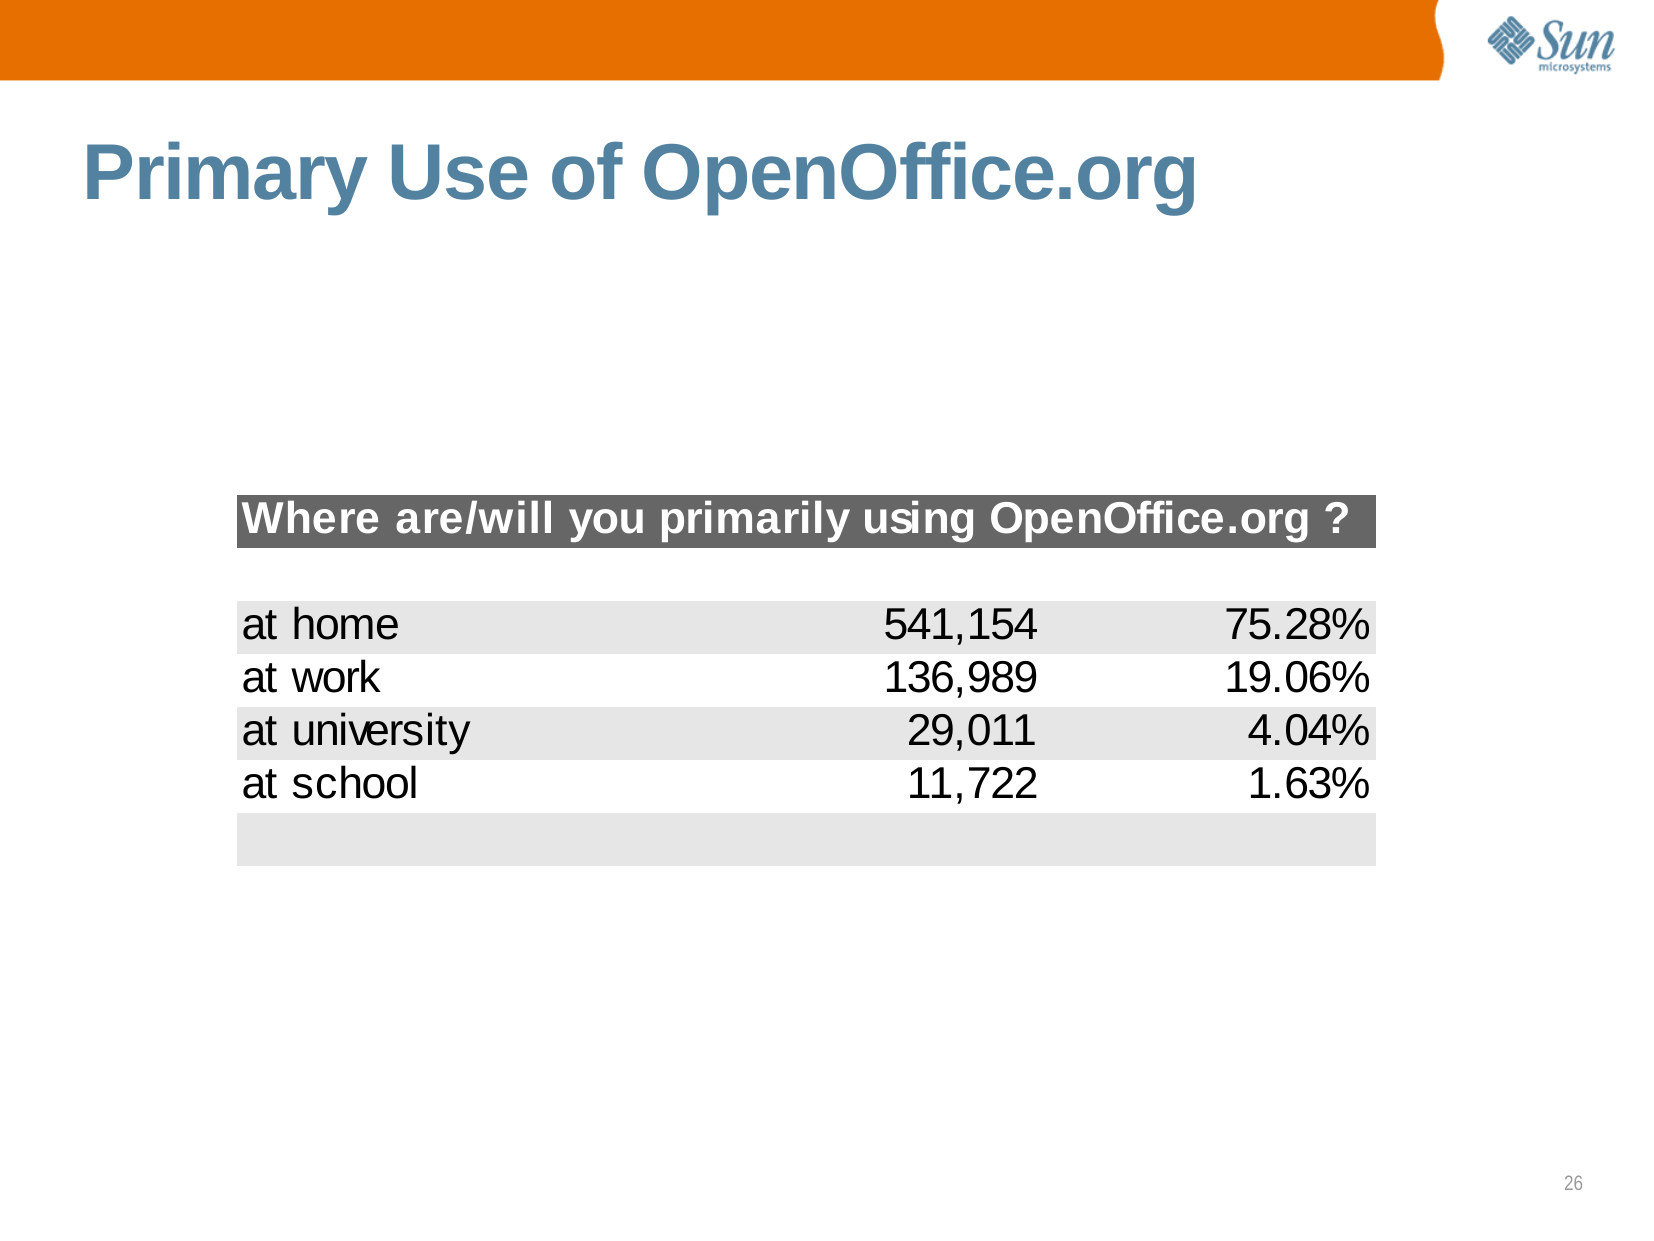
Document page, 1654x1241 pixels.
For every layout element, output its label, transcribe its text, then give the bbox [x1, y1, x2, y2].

picture [0, 0, 1654, 83]
chart [237, 494, 1381, 871]
title Primary Use of OpenOffice.org [82, 135, 1585, 251]
